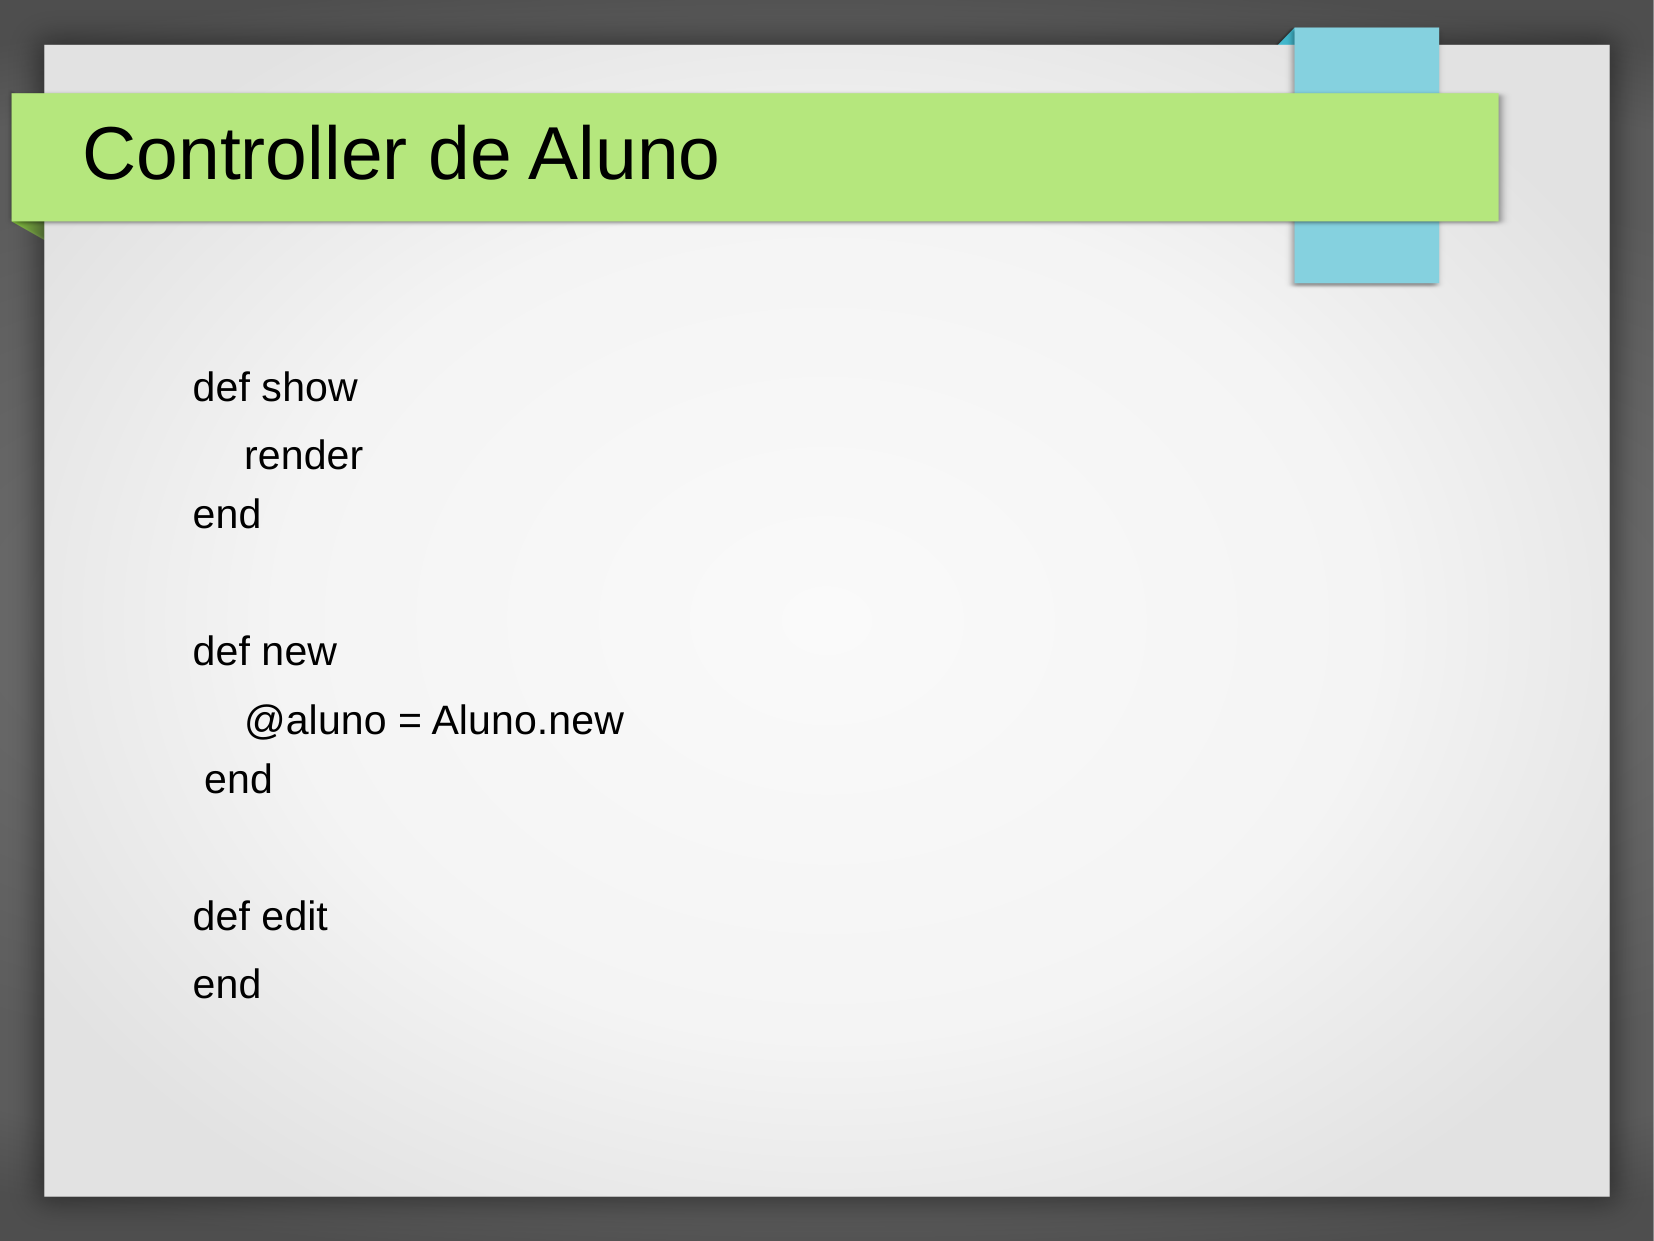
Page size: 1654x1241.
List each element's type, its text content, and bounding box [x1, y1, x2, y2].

picture [0, 0, 1654, 1241]
list def show render end def new @aluno = Aluno.new end def edit end [82, 295, 1571, 1015]
title Controller de Aluno [82, 94, 1264, 213]
